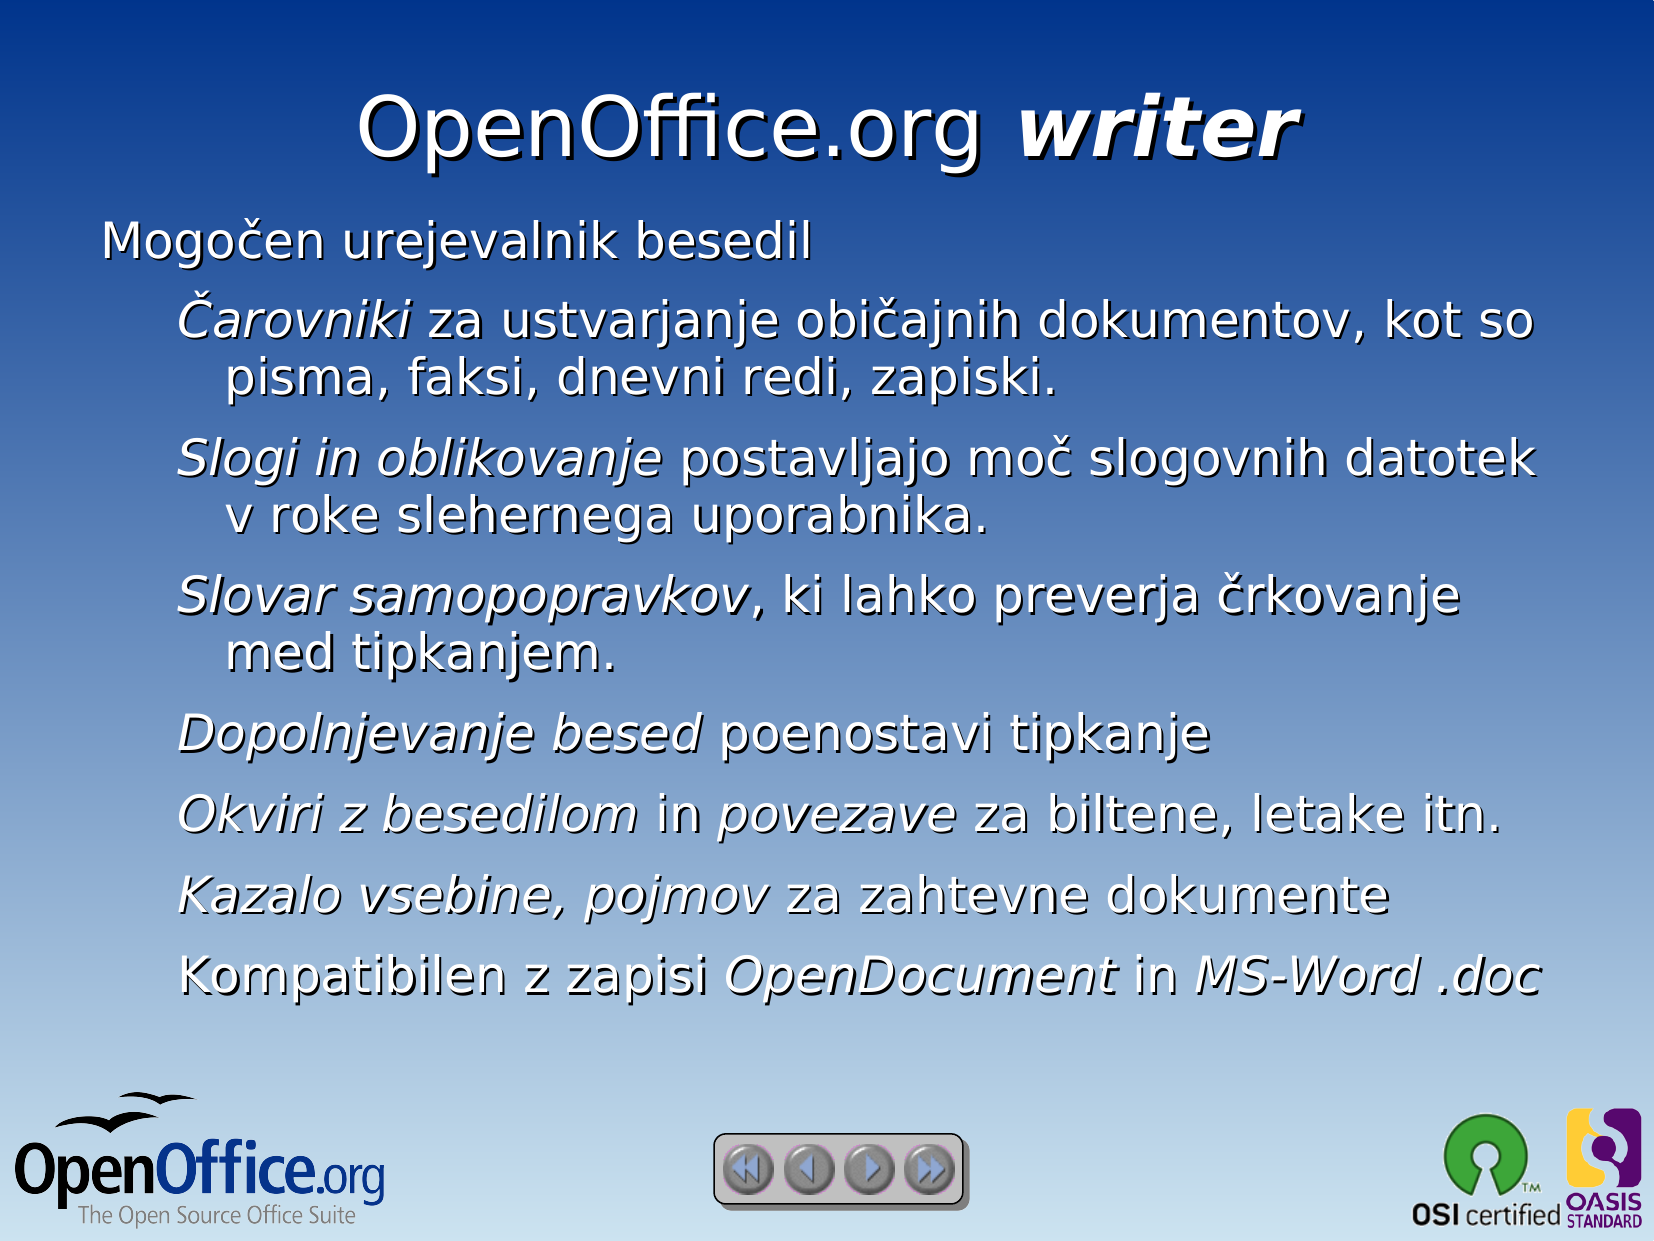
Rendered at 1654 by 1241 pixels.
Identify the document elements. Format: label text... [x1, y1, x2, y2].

picture [784, 1144, 835, 1195]
picture [15, 1092, 384, 1229]
title OpenOffice.org writer [82, 49, 1571, 208]
text_box [714, 1133, 963, 1204]
picture [723, 1144, 774, 1195]
picture [844, 1144, 895, 1195]
list Mogočen urejevalnik besedil Čarovniki za ustvarjanje običajnih dokumentov, kot so pisma, faksi, dnevni redi, zapiski. Slogi in oblikovanje postavljajo moč slogovnih datotek v roke slehernega uporabnika. Slovar samopopravkov, ki lahko preverja črkovanje med tipkanjem. Dopolnjevanje besed poenostavi tipkanje Okviri z besedilom in povezave za biltene, letake itn. Kazalo vsebine, pojmov za zahtevne dokumente Kompatibilen z zapisi OpenDocument in MS-Word .doc [82, 212, 1571, 1076]
picture [1405, 1102, 1654, 1238]
picture [904, 1144, 955, 1195]
